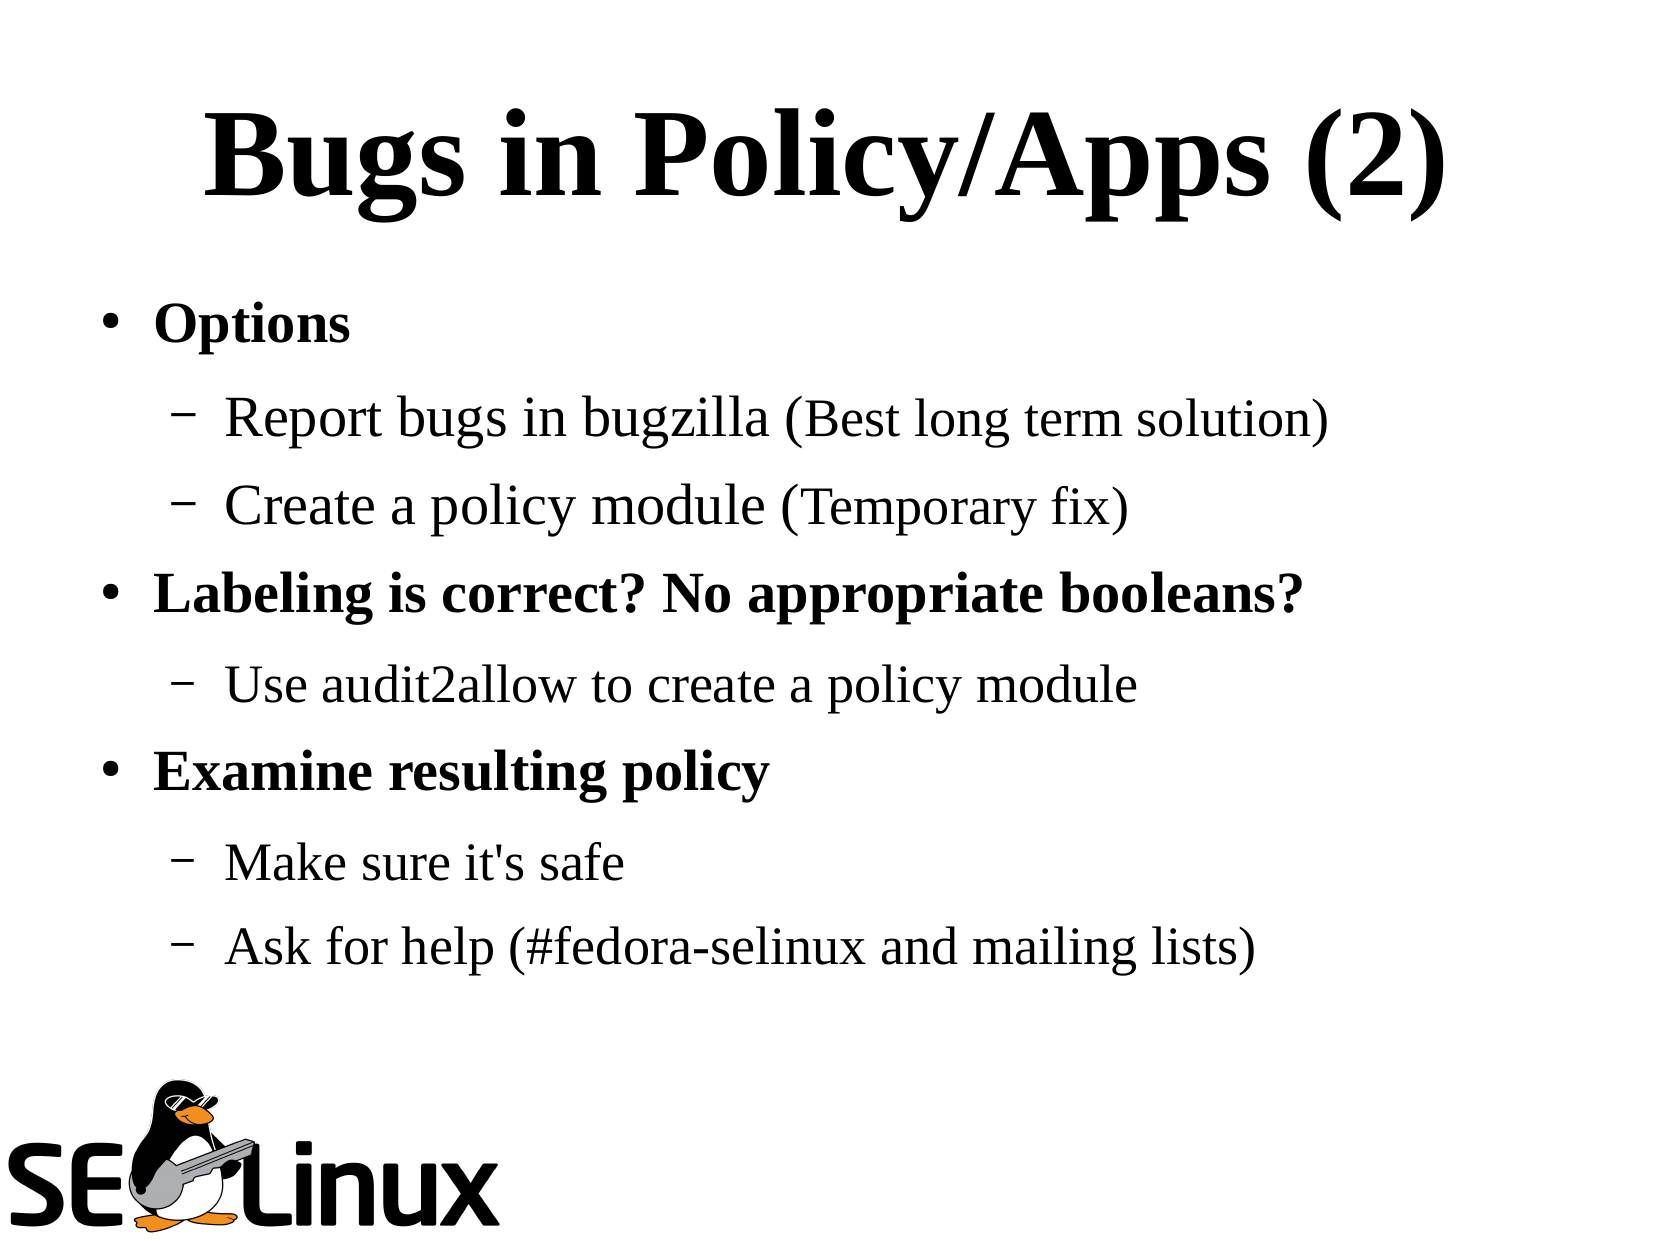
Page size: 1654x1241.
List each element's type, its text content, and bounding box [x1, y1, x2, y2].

title Bugs in Policy/Apps (2) [82, 49, 1571, 257]
picture [0, 919, 526, 1241]
list Options Report bugs in bugzilla (Best long term solution) Create a policy module (Temporary fix) Labeling is correct? No appropriate booleans? Use audit2allow to create a policy module Examine resulting policy Make sure it's safe Ask for help (#fedora-selinux and mailing lists) [82, 290, 1571, 1010]
